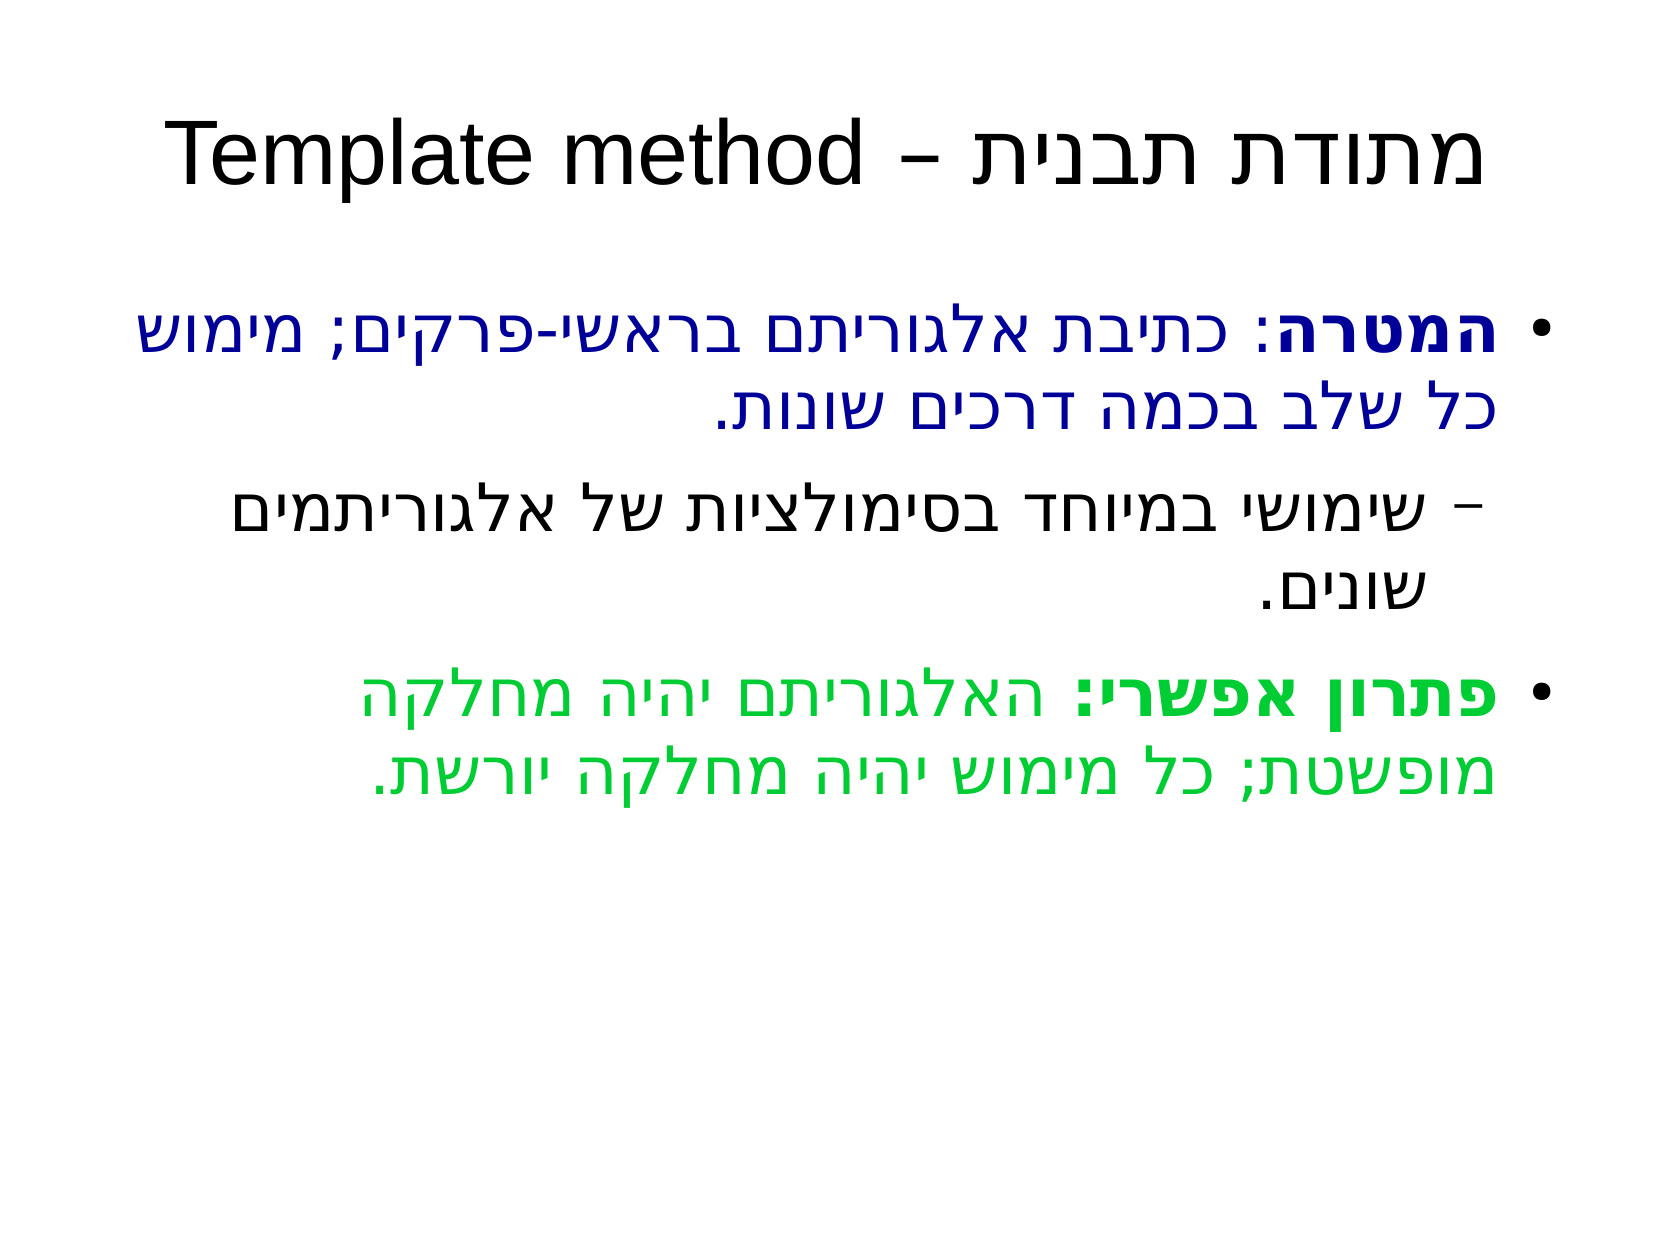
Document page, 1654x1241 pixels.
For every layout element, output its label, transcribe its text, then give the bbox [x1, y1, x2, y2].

list המטרה: כתיבת אלגוריתם בראשי-פרקים; מימוש כל שלב בכמה דרכים שונות. שימושי במיוחד בסימולציות של אלגוריתמים שונים. פתרון אפשרי: האלגוריתם יהיה מחלקה מופשטת; כל מימוש יהיה מחלקה יורשת. [82, 290, 1571, 1010]
title מתודת תבנית – Template method [82, 49, 1571, 257]
